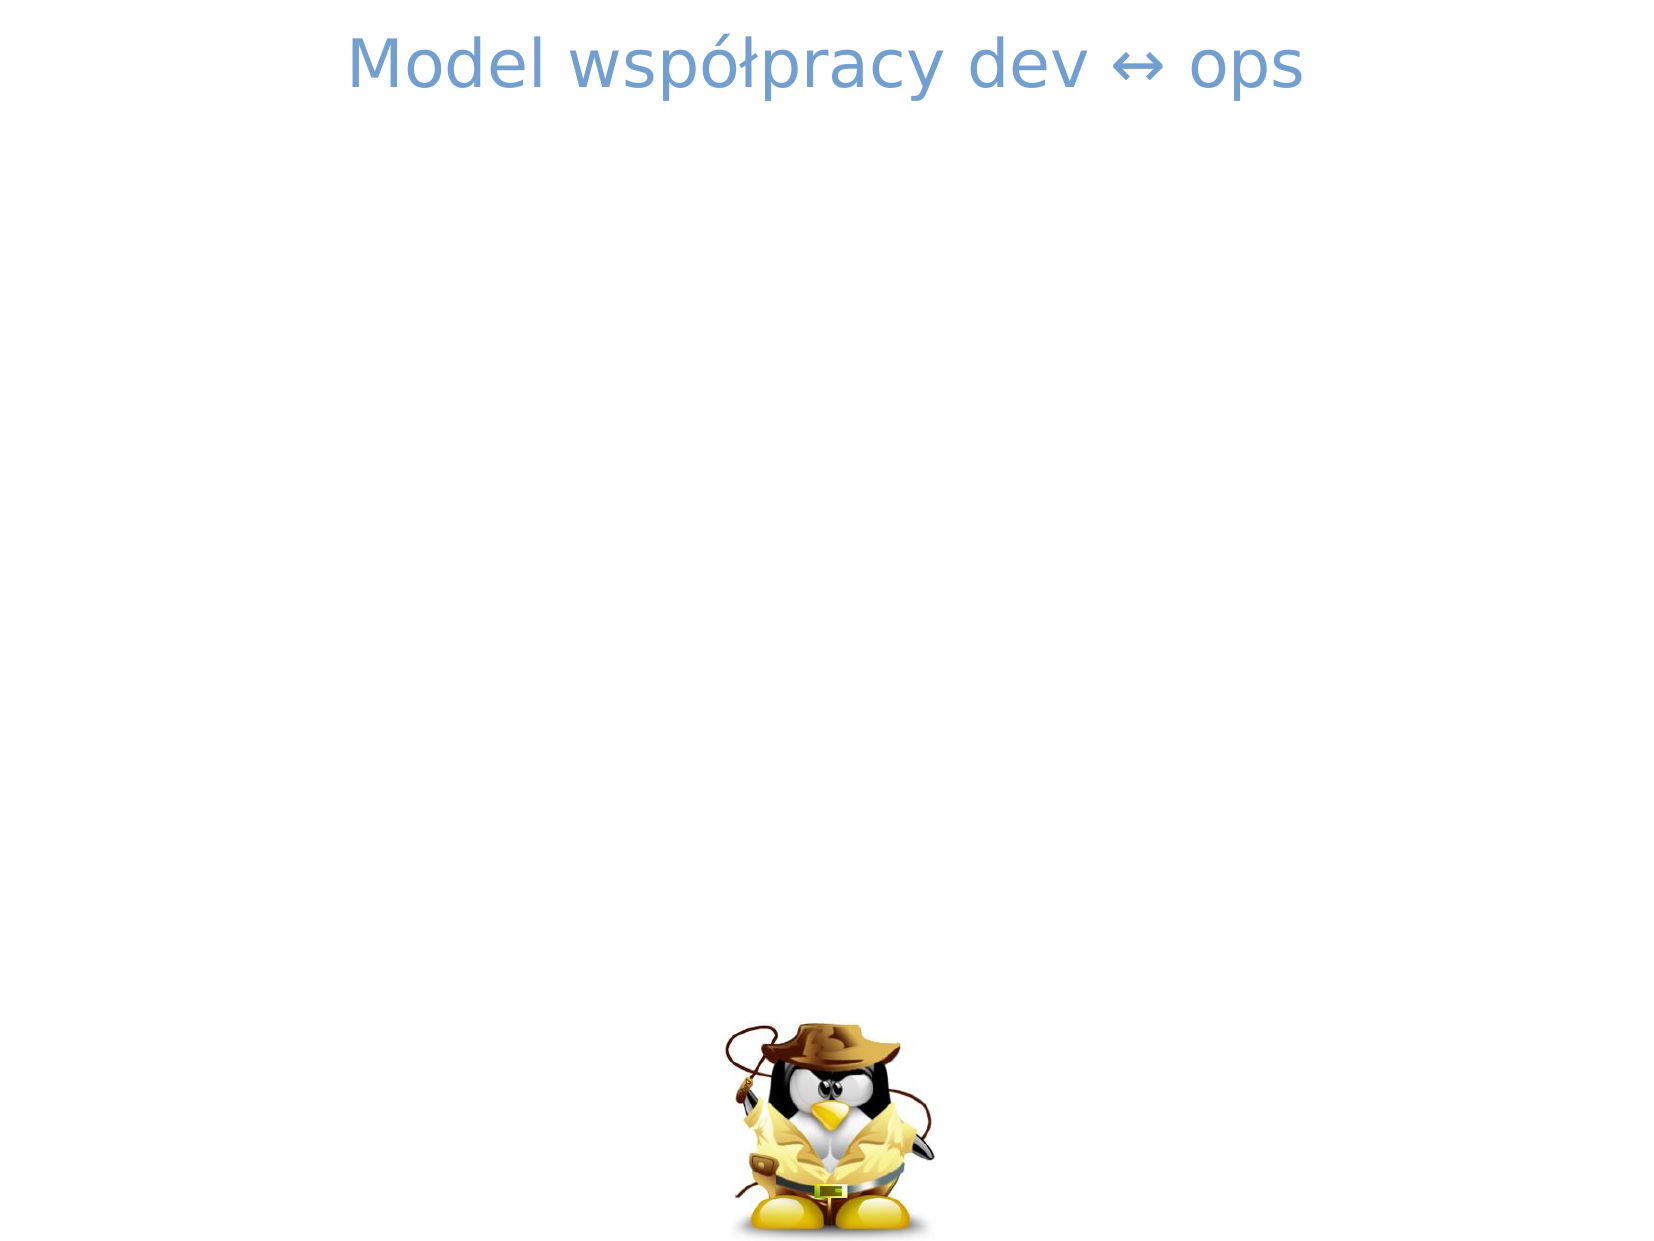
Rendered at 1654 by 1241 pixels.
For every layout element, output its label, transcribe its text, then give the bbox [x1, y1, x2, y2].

text_box Model współpracy dev ↔ ops [332, 17, 1322, 111]
picture [720, 1021, 939, 1241]
